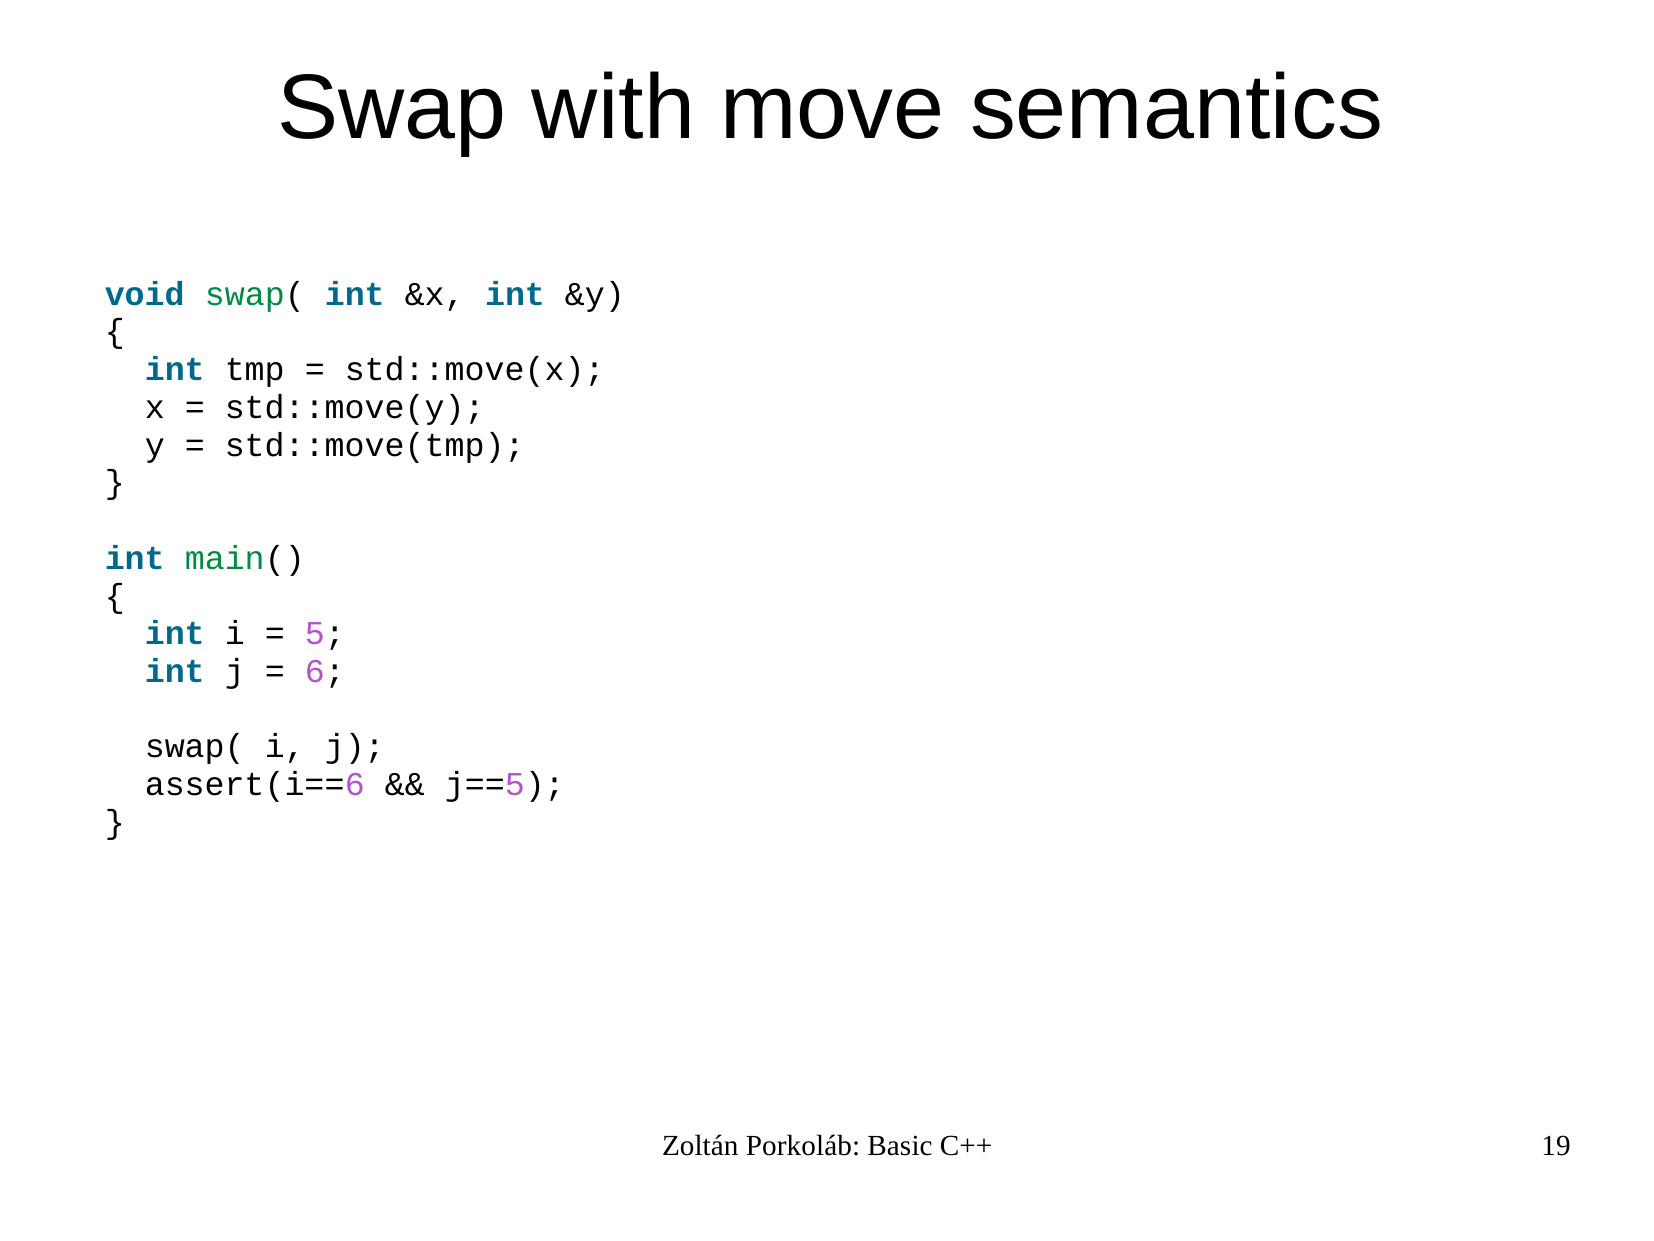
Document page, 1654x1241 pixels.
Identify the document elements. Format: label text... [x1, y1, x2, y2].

text_box void swap( int &x, int &y) { int tmp = std::move(x); x = std::move(y); y = std::move(tmp); } int main() { int i = 5; int j = 6; swap( i, j); assert(i==6 && j==5); } [90, 270, 1561, 946]
title Swap with move semantics [86, 2, 1576, 211]
